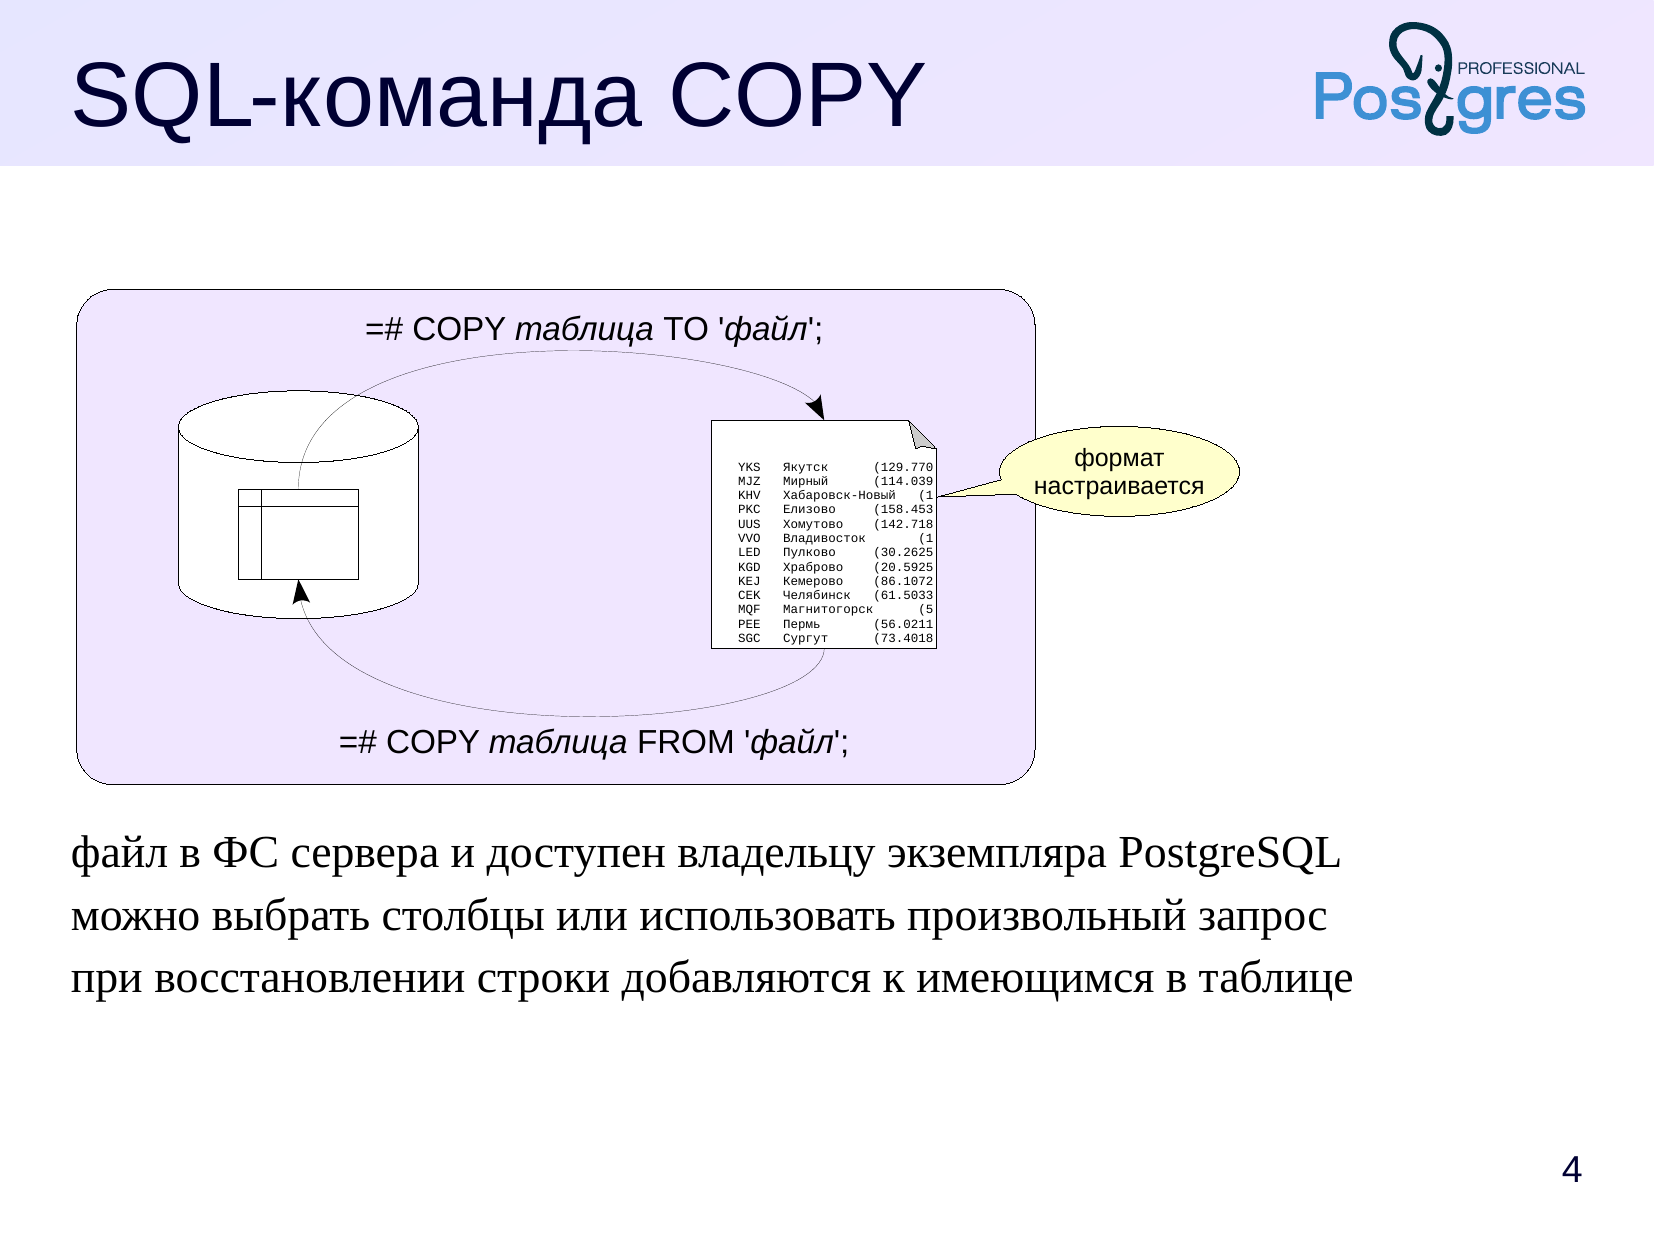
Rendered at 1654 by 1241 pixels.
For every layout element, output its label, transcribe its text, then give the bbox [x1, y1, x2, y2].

text_box формат настраивается [937, 426, 1240, 517]
title SQL-команда COPY [70, 43, 1241, 147]
list файл в ФС сервера и доступен владельцу экземпляра PostgreSQL можно выбрать столбцы или использовать произвольный запрос при восстановлении строки добавляются к имеющимся в таблице [70, 283, 1583, 1134]
